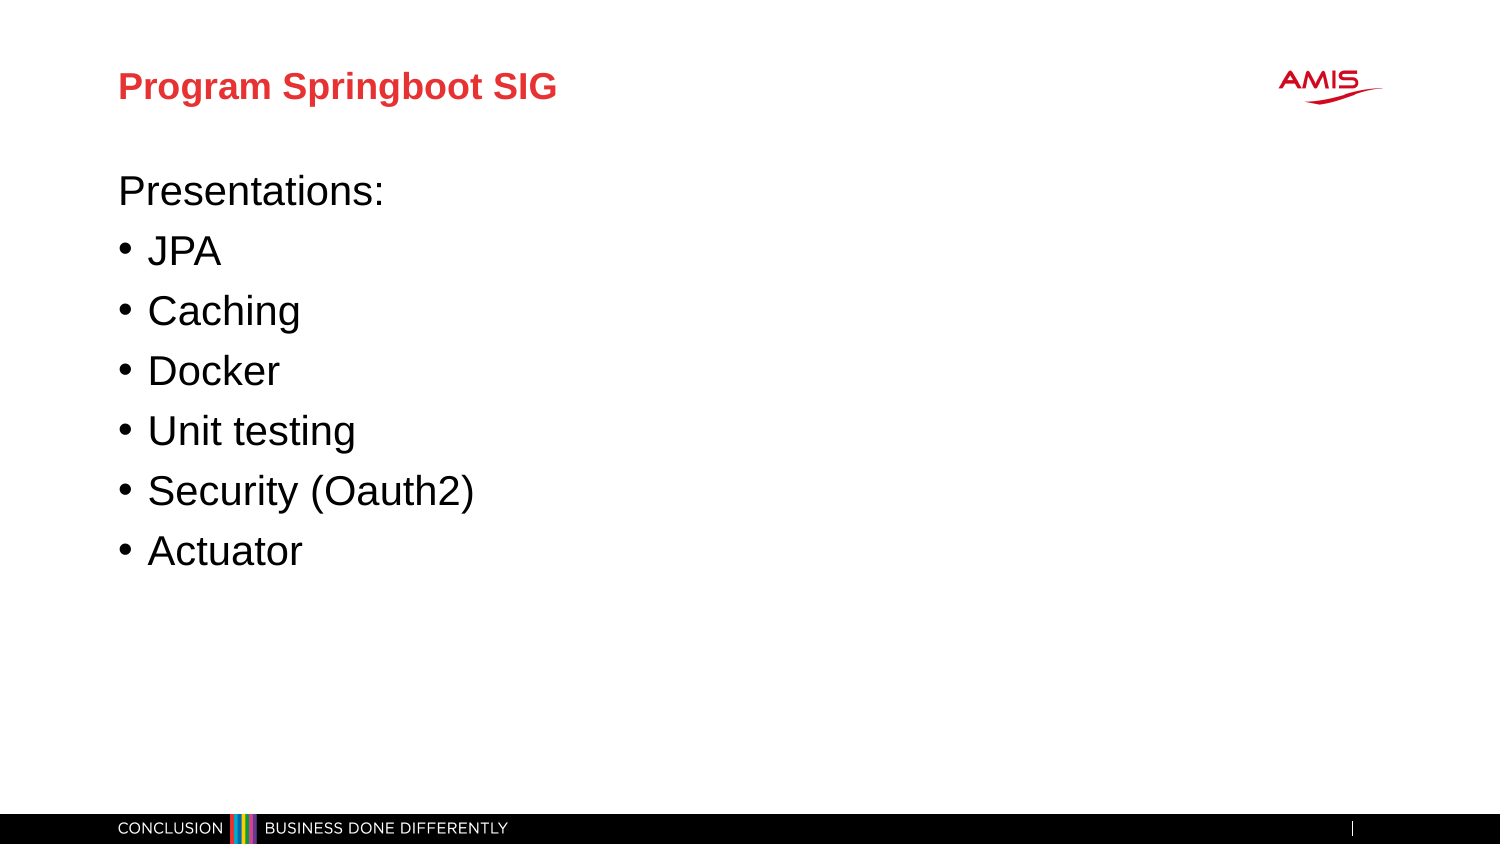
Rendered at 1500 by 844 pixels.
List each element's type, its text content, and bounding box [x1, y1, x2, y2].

list Presentations: JPA Caching Docker Unit testing Security (Oauth2) Actuator [118, 153, 1205, 774]
title Program Springboot SIG [118, 47, 1205, 130]
